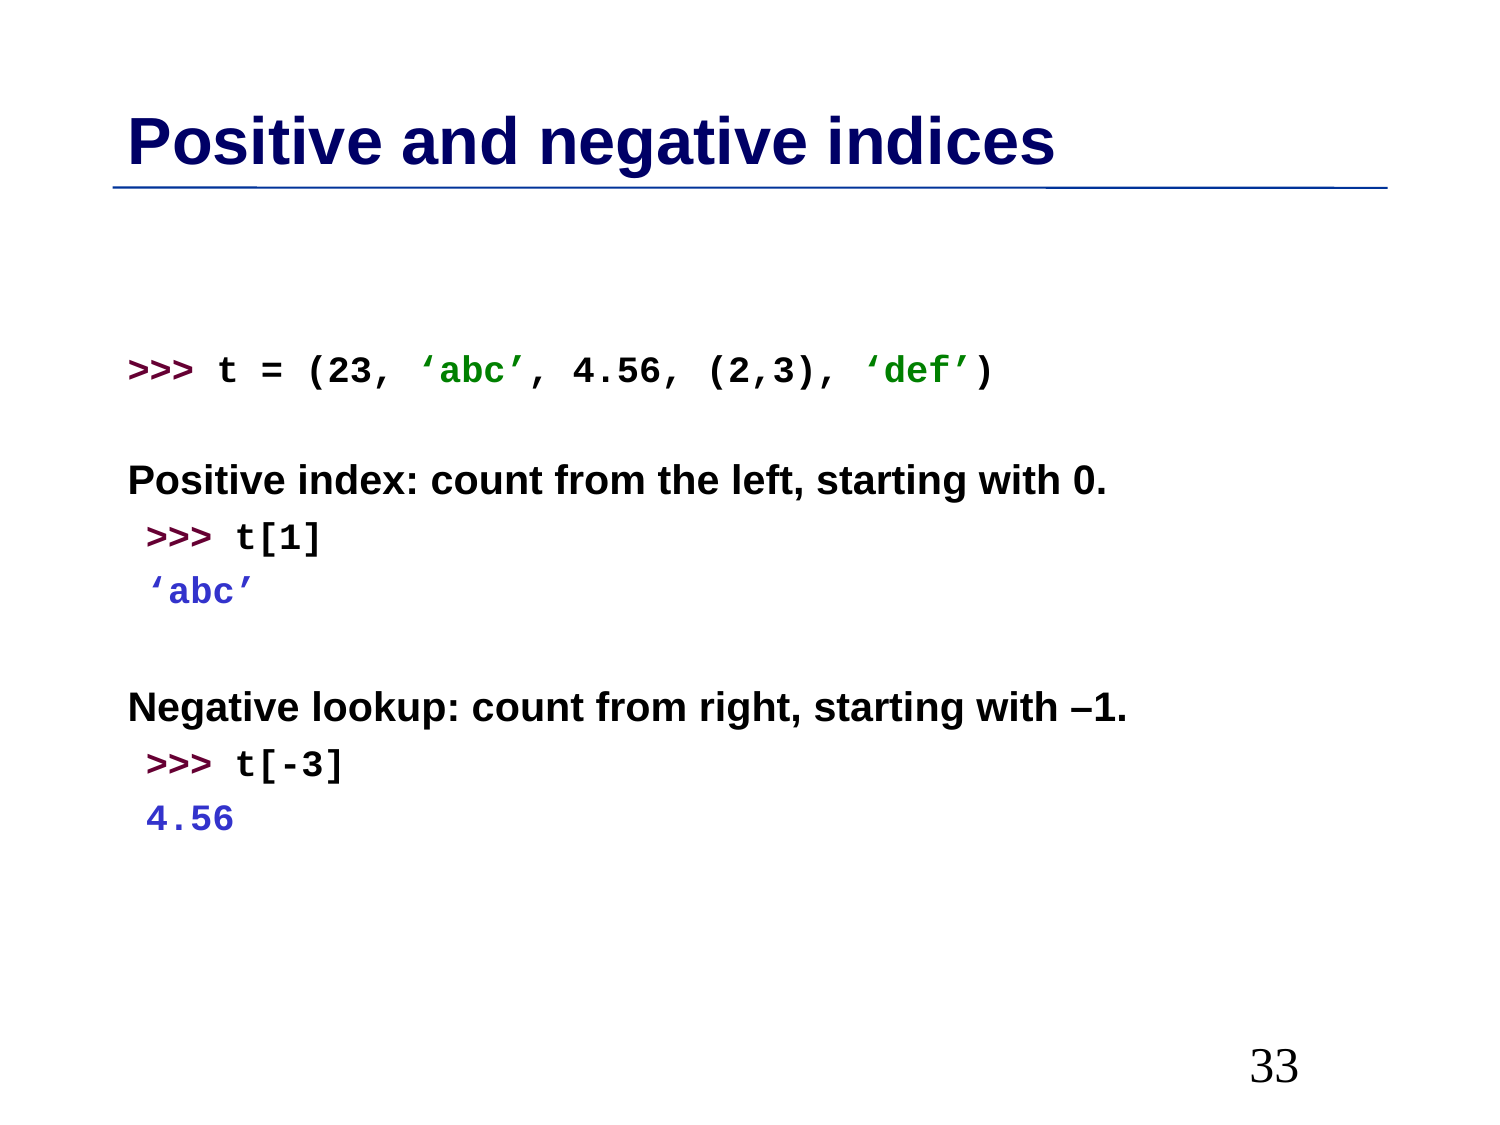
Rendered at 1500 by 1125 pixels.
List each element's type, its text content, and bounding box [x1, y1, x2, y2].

list >>> t = (23, ‘abc’, 4.56, (2,3), ‘def’) Positive index: count from the left, starting with 0. >>> t[1] ‘abc’ Negative lookup: count from right, starting with –1. >>> t[-3] 4.56 [112, 337, 1438, 851]
title Positive and negative indices [112, 89, 1388, 185]
text_box <number> [1074, 994, 1387, 1125]
